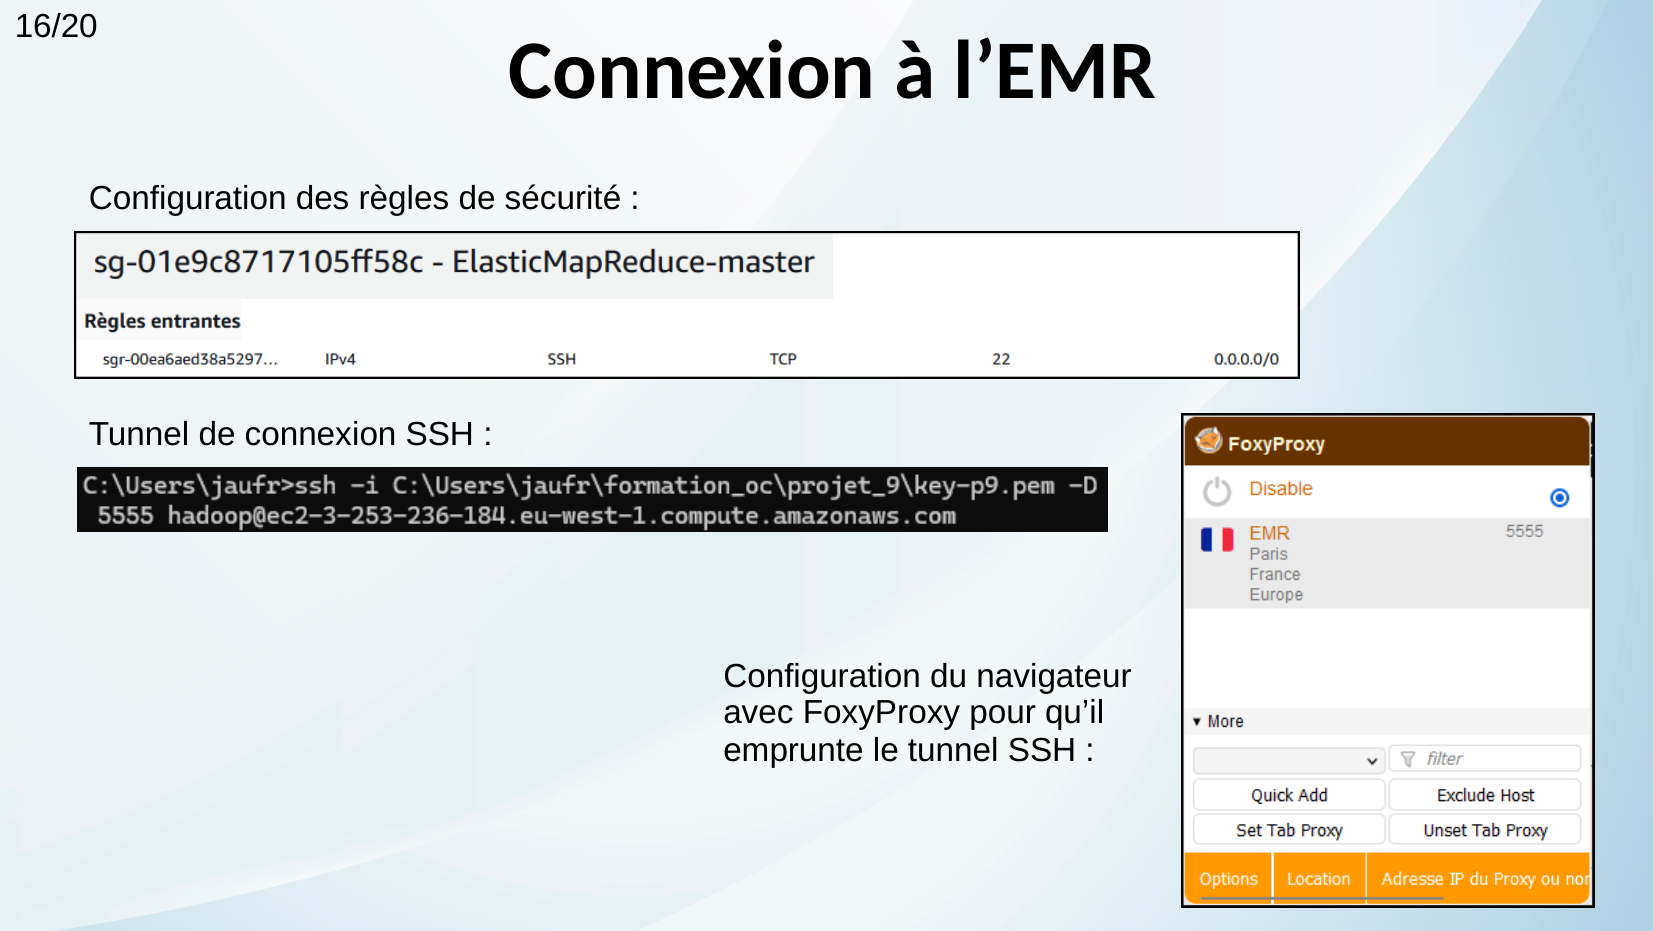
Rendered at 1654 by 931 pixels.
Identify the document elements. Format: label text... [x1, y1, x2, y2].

text_box 16/20 [0, 0, 88, 60]
text_box Tunnel de connexion SSH : [74, 408, 665, 468]
picture [0, 0, 1654, 931]
text_box Configuration du navigateur avec FoxyProxy pour qu’il emprunte le tunnel SSH : [708, 649, 1152, 798]
text_box Configuration des règles de sécurité : [74, 172, 665, 232]
title Connexion à l’EMR [88, 0, 1577, 156]
